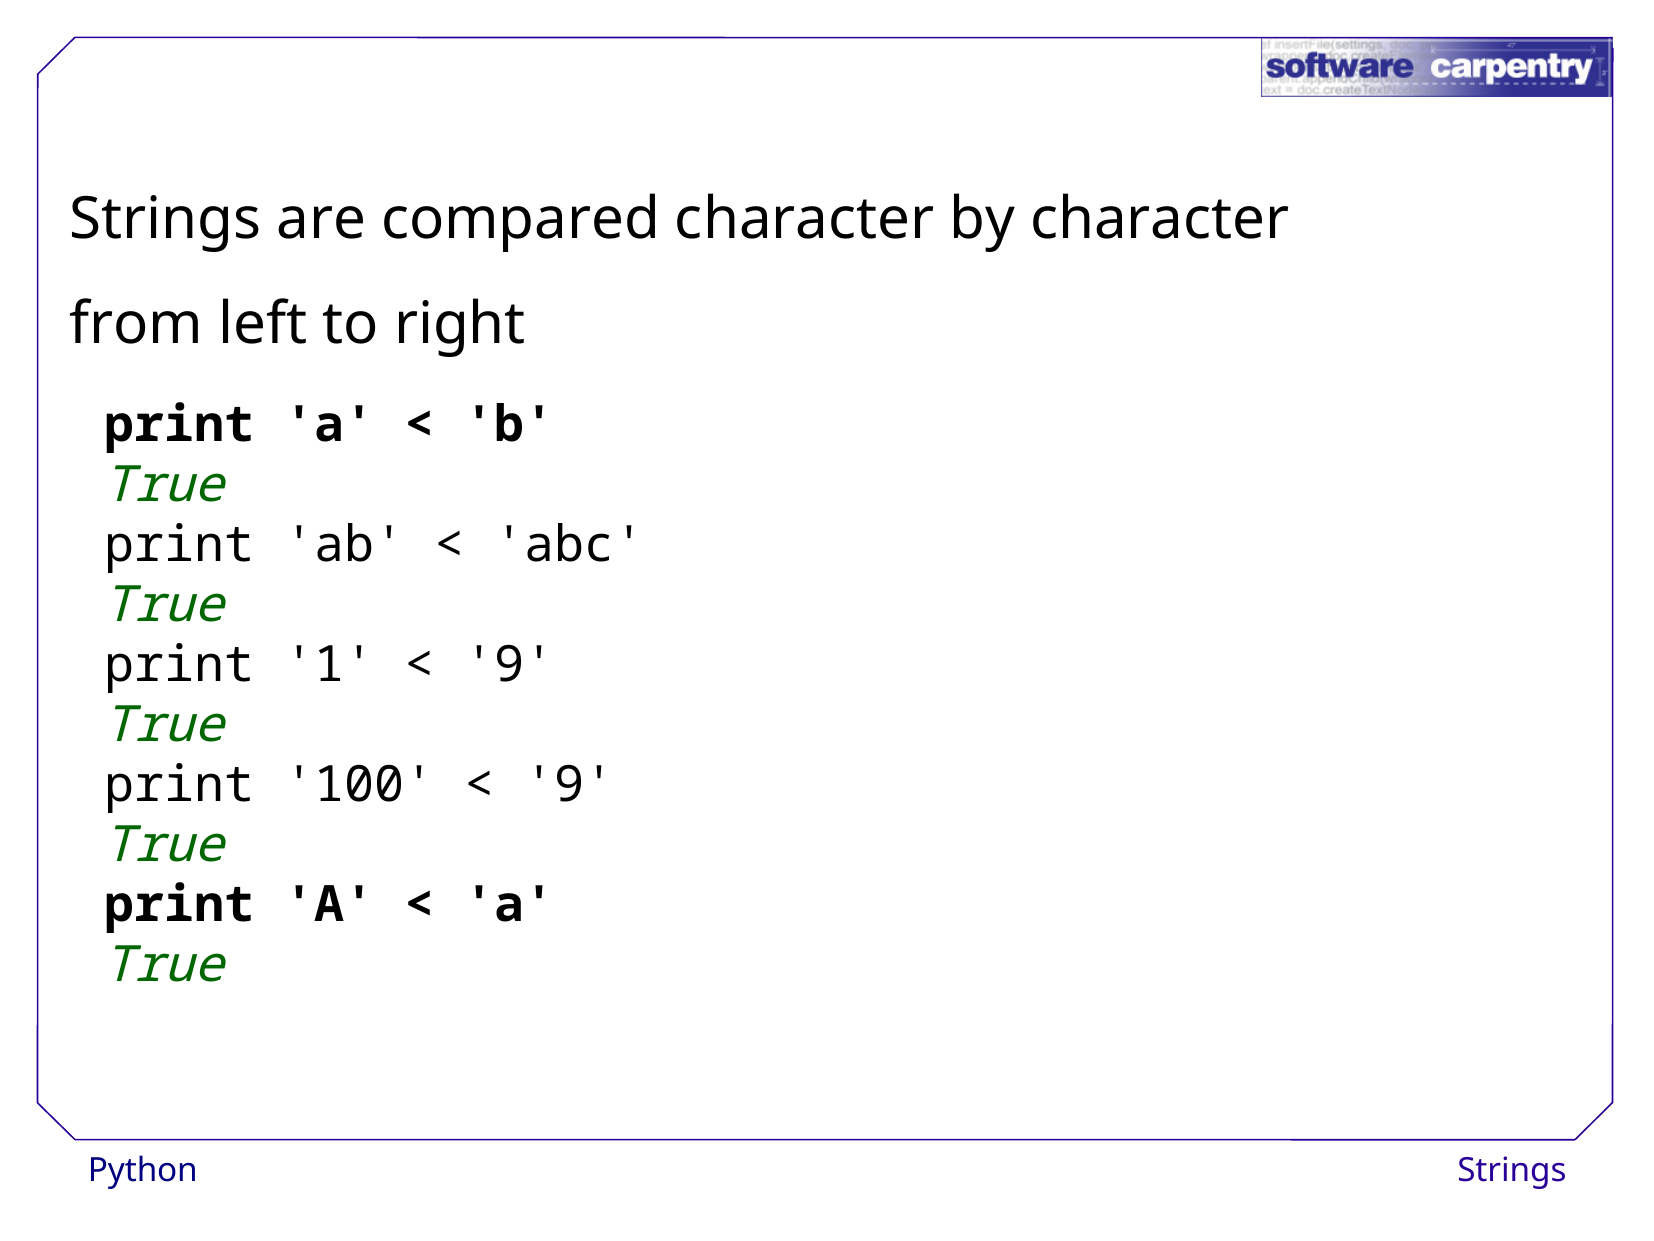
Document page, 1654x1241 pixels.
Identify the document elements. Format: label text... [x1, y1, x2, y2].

text_box print 'a' < 'b' True print 'ab' < 'abc' True print '1' < '9' True print '100' < '9' True print 'A' < 'a' True [89, 384, 1593, 1071]
text_box Strings are compared character by character from left to right [54, 137, 1455, 364]
picture [1261, 39, 1613, 97]
